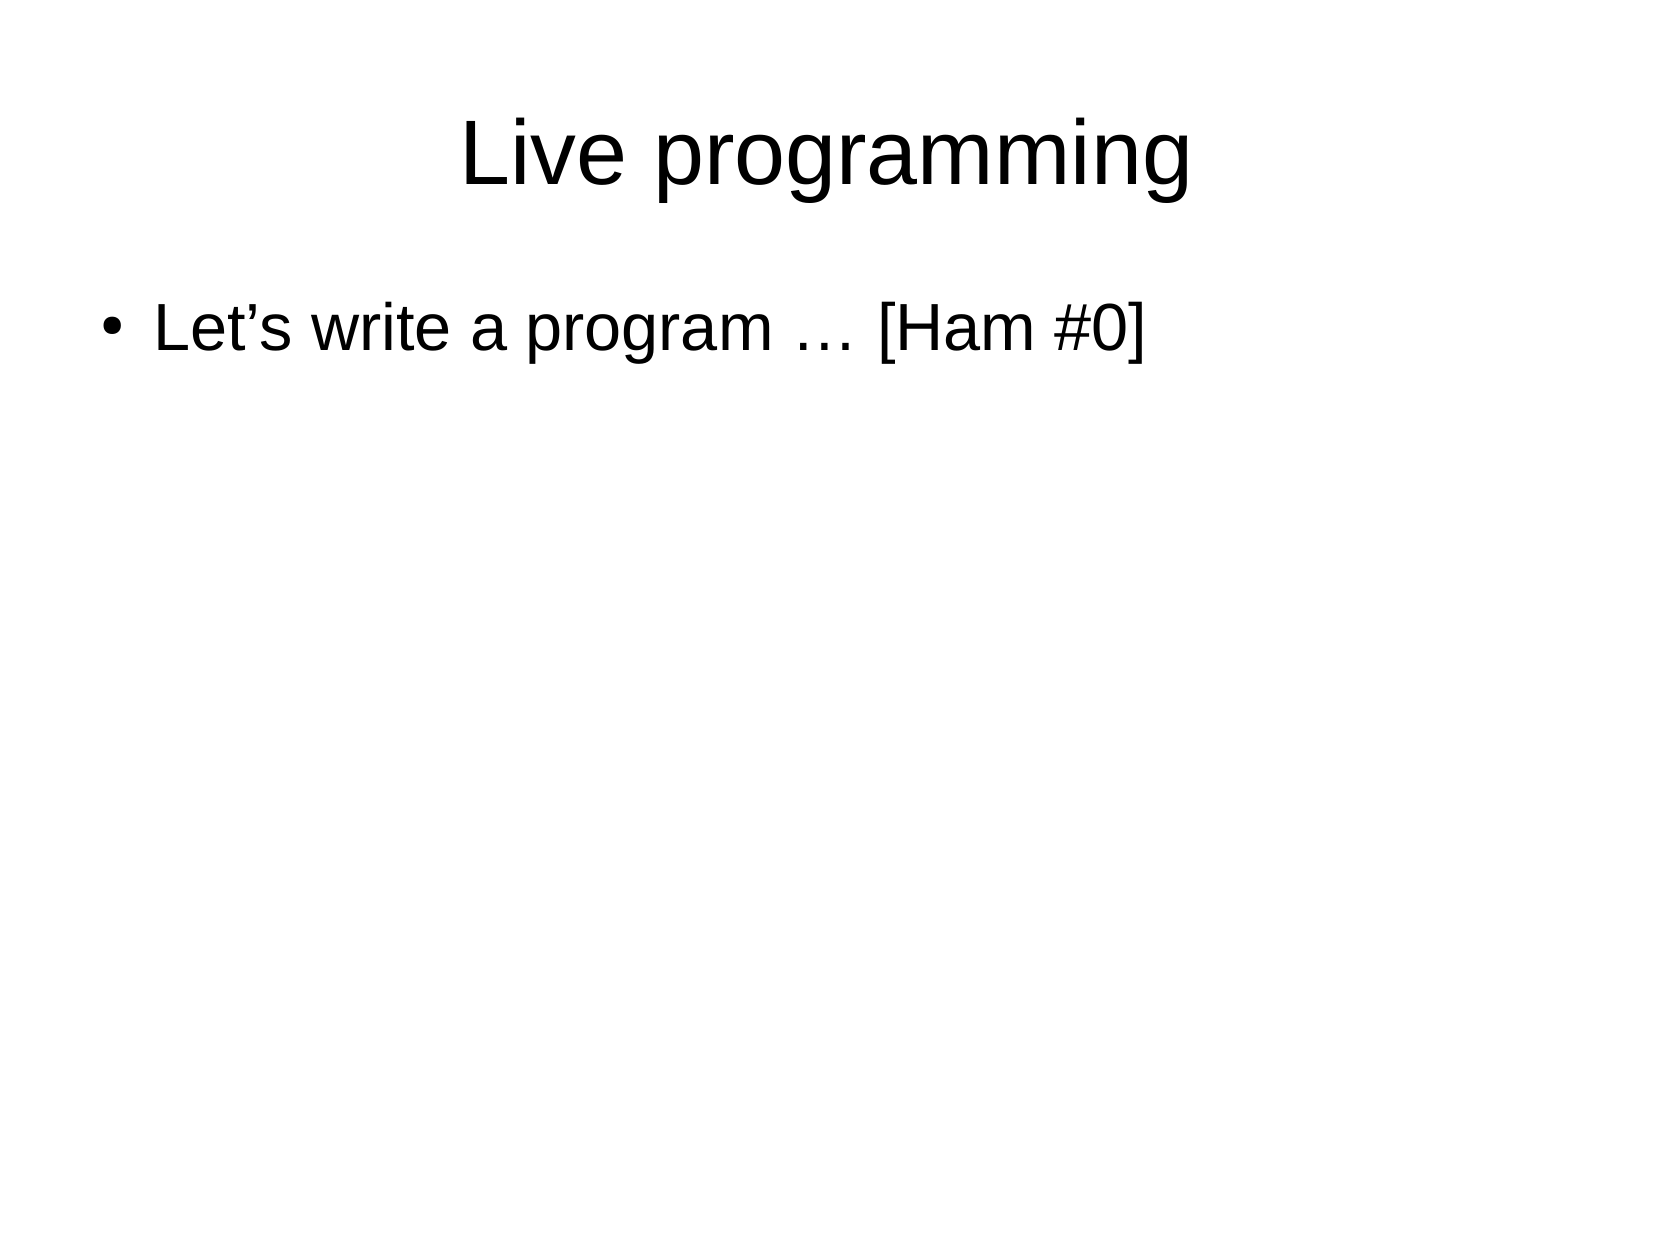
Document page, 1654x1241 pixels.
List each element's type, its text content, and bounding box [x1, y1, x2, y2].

list Let’s write a program … [Ham #0] [82, 290, 1571, 1010]
title Live programming [82, 49, 1571, 257]
